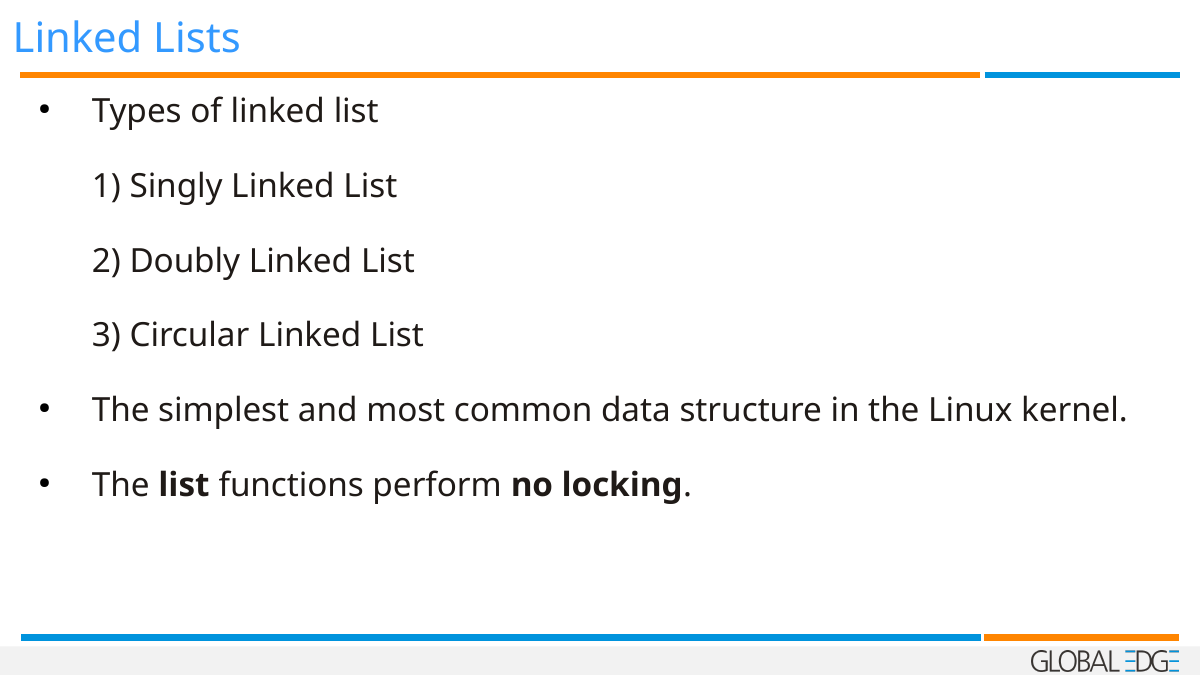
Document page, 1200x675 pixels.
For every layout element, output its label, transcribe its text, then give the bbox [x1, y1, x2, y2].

title Linked Lists [12, 9, 1088, 63]
picture [1031, 650, 1179, 672]
list Types of linked list 1) Singly Linked List 2) Doubly Linked List 3) Circular Linked List The simplest and most common data structure in the Linux kernel. The list functions perform no locking. [21, 86, 1158, 627]
